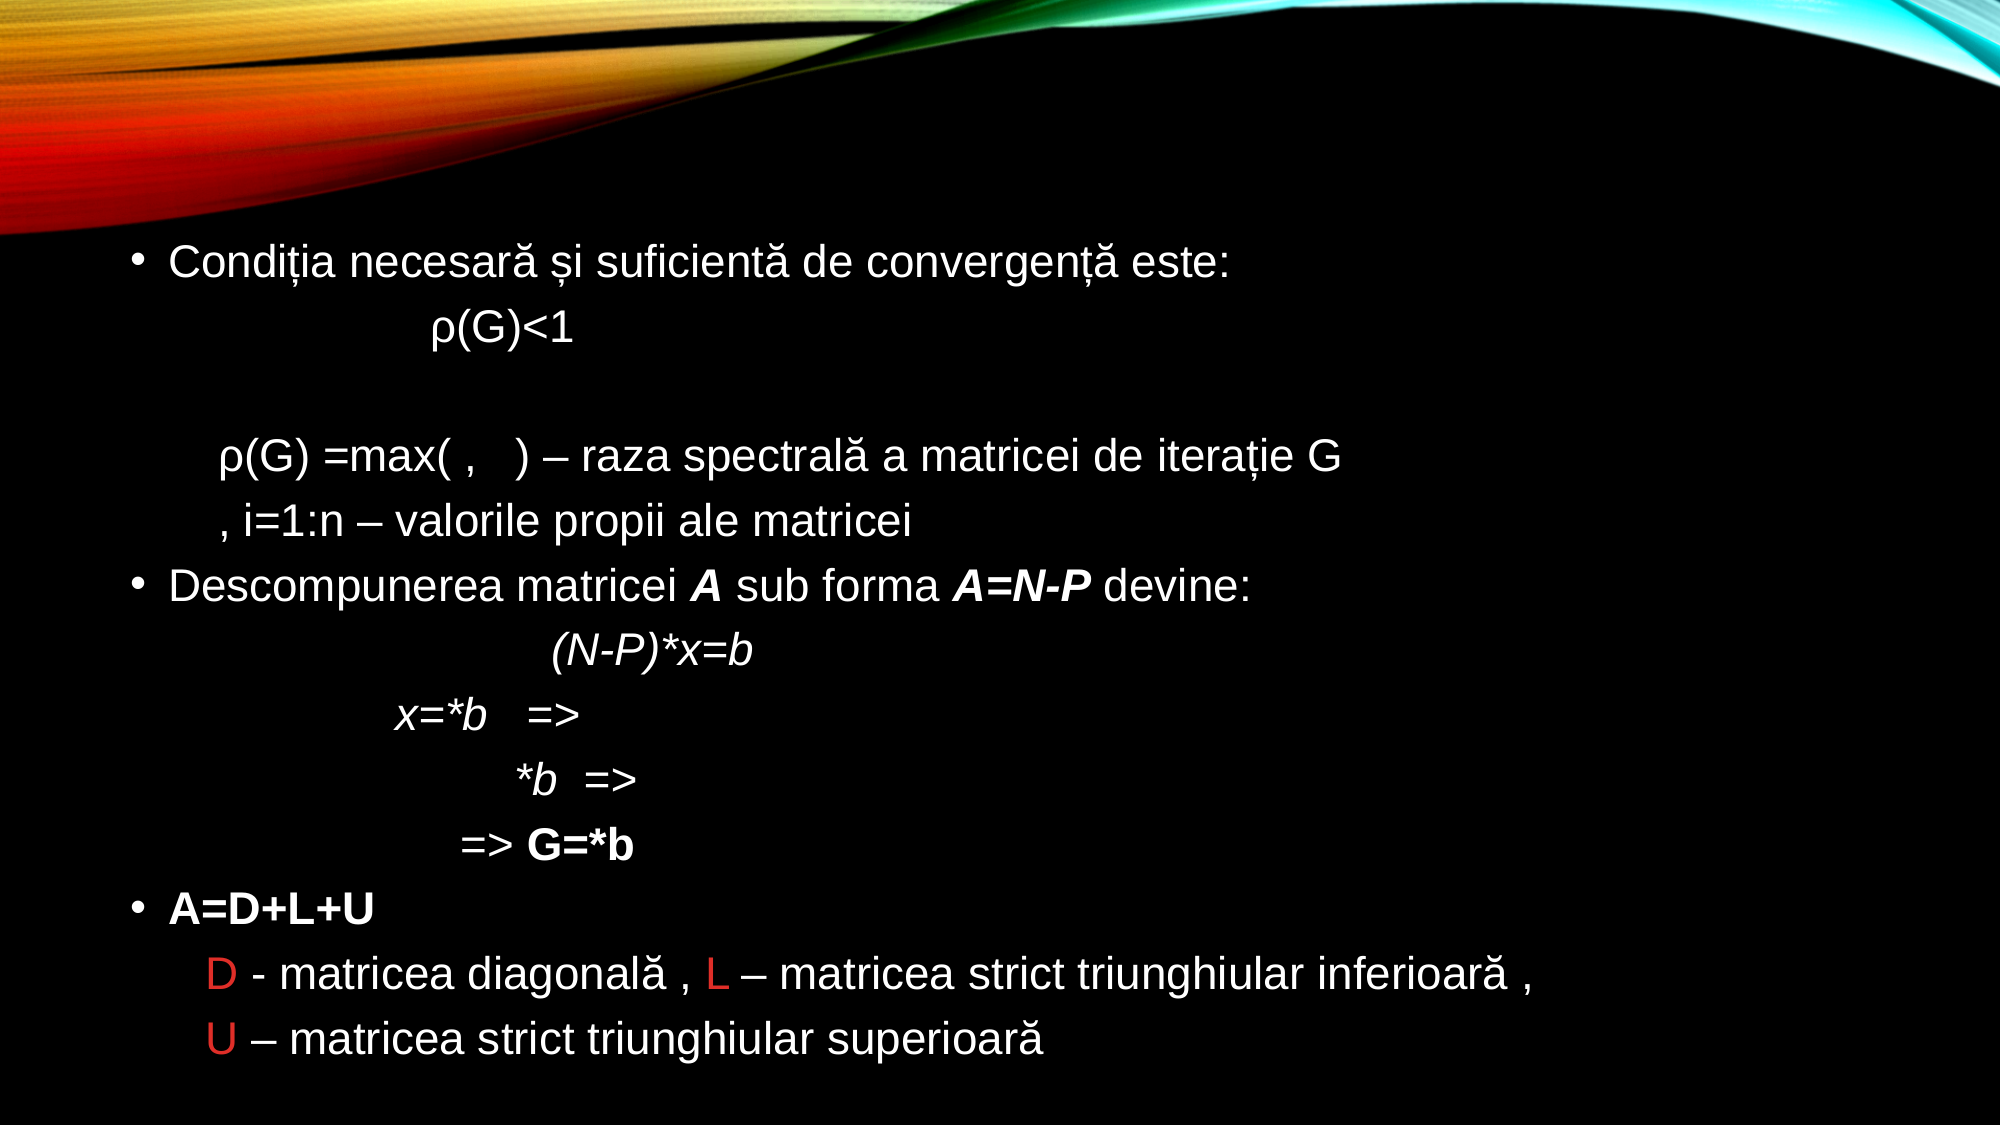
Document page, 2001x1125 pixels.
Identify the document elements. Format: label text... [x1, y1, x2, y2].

list Condiția necesară și suficientă de convergență este: ρ(G)<1 ρ(G) =max( , ) – raza spectrală a matricei de iterație G , i=1:n – valorile propii ale matricei Descompunerea matricei A sub forma A=N-P devine: (N-P)*x=b x=*b => *b => => G=*b A=D+L+U D - matricea diagonală , L – matricea strict triunghiular inferioară , U – matricea strict triunghiular superioară [115, 234, 1891, 1076]
